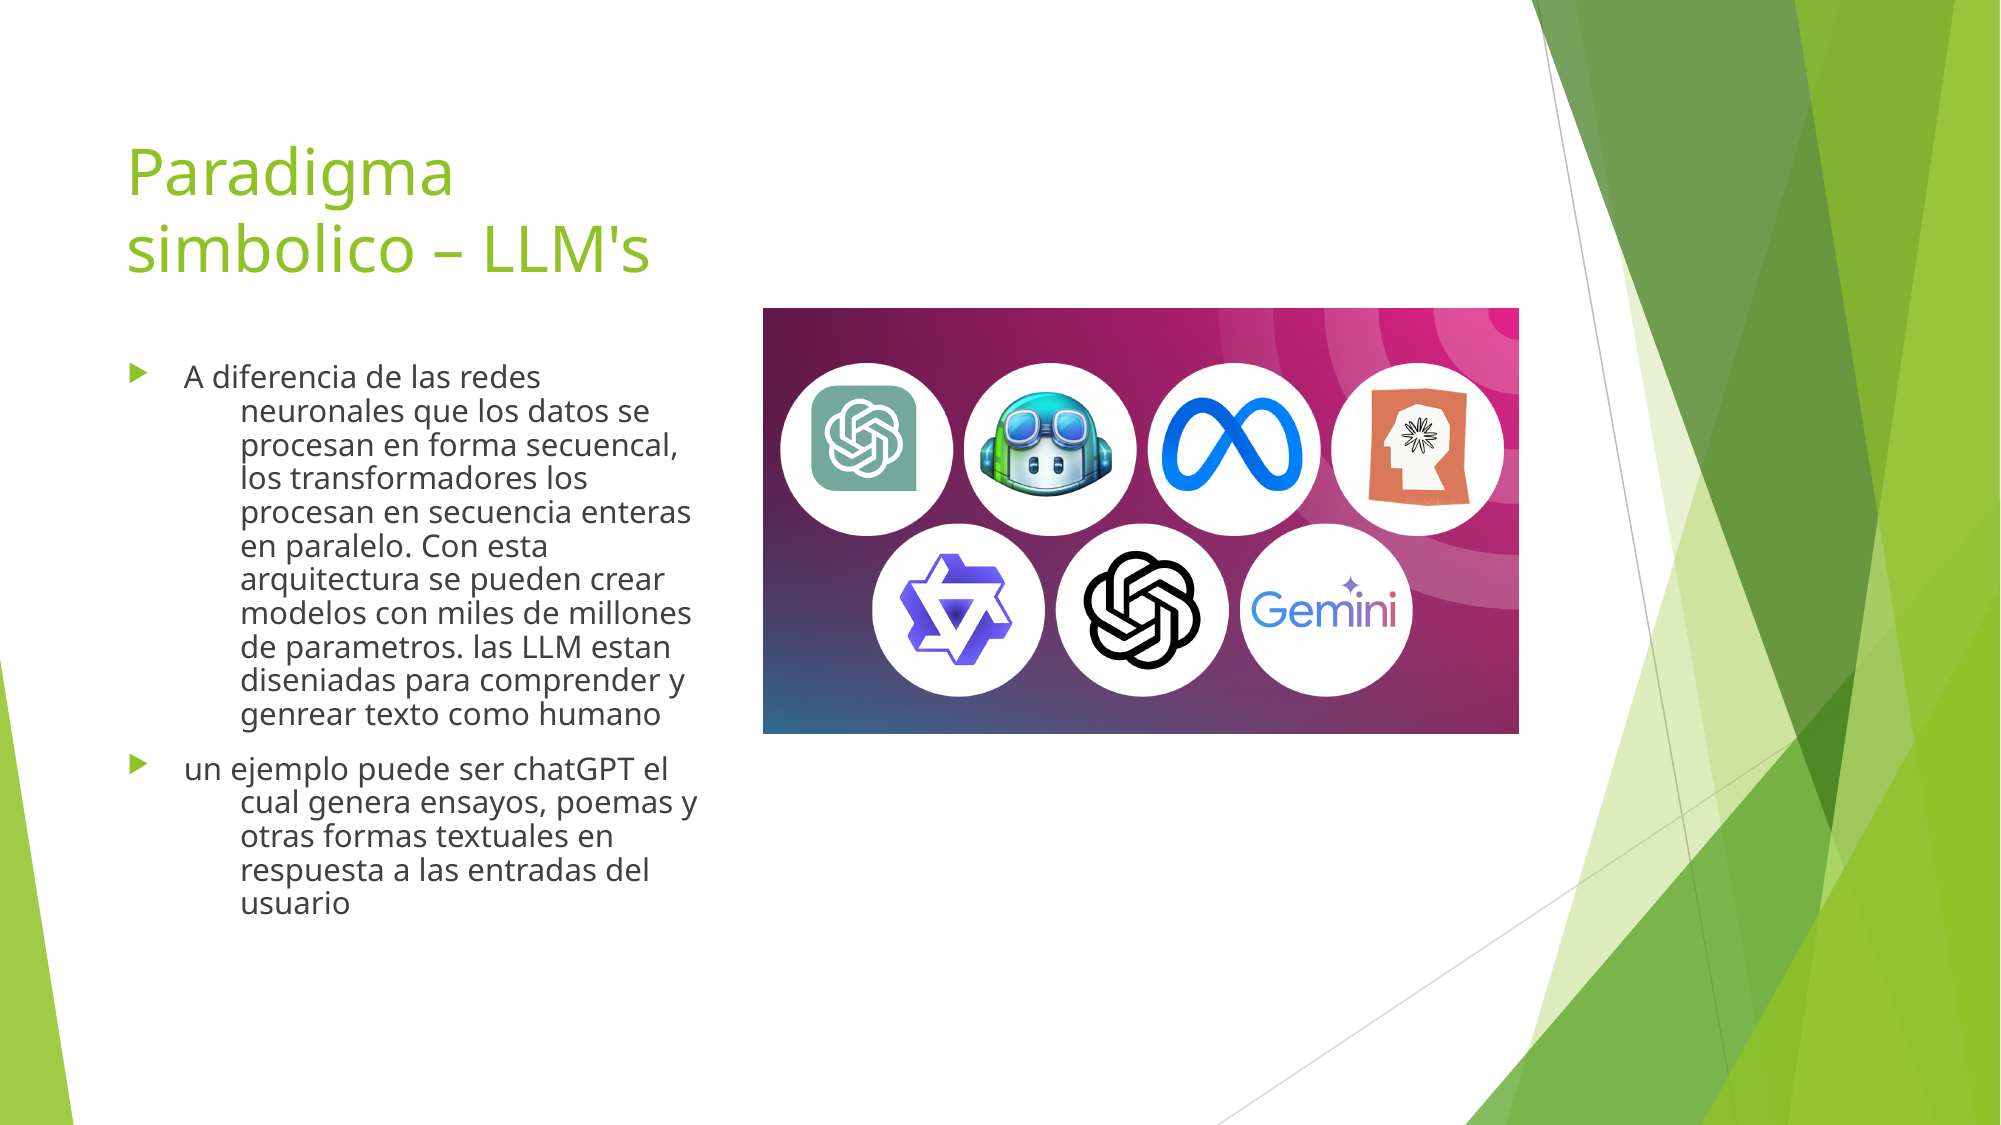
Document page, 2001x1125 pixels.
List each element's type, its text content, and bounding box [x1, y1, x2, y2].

picture [763, 308, 1519, 734]
list A diferencia de las redes neuronales que los datos se procesan en forma secuencal, los transformadores los procesan en secuencia enteras en paralelo. Con esta arquitectura se pueden crear modelos con miles de millones de parametros. las LLM estan diseniadas para comprender y genrear texto como humano un ejemplo puede ser chatGPT el cual genera ensayos, poemas y otras formas textuales en respuesta a las entradas del usuario [112, 354, 723, 939]
title Paradigma simbolico – LLM's [111, 99, 723, 317]
